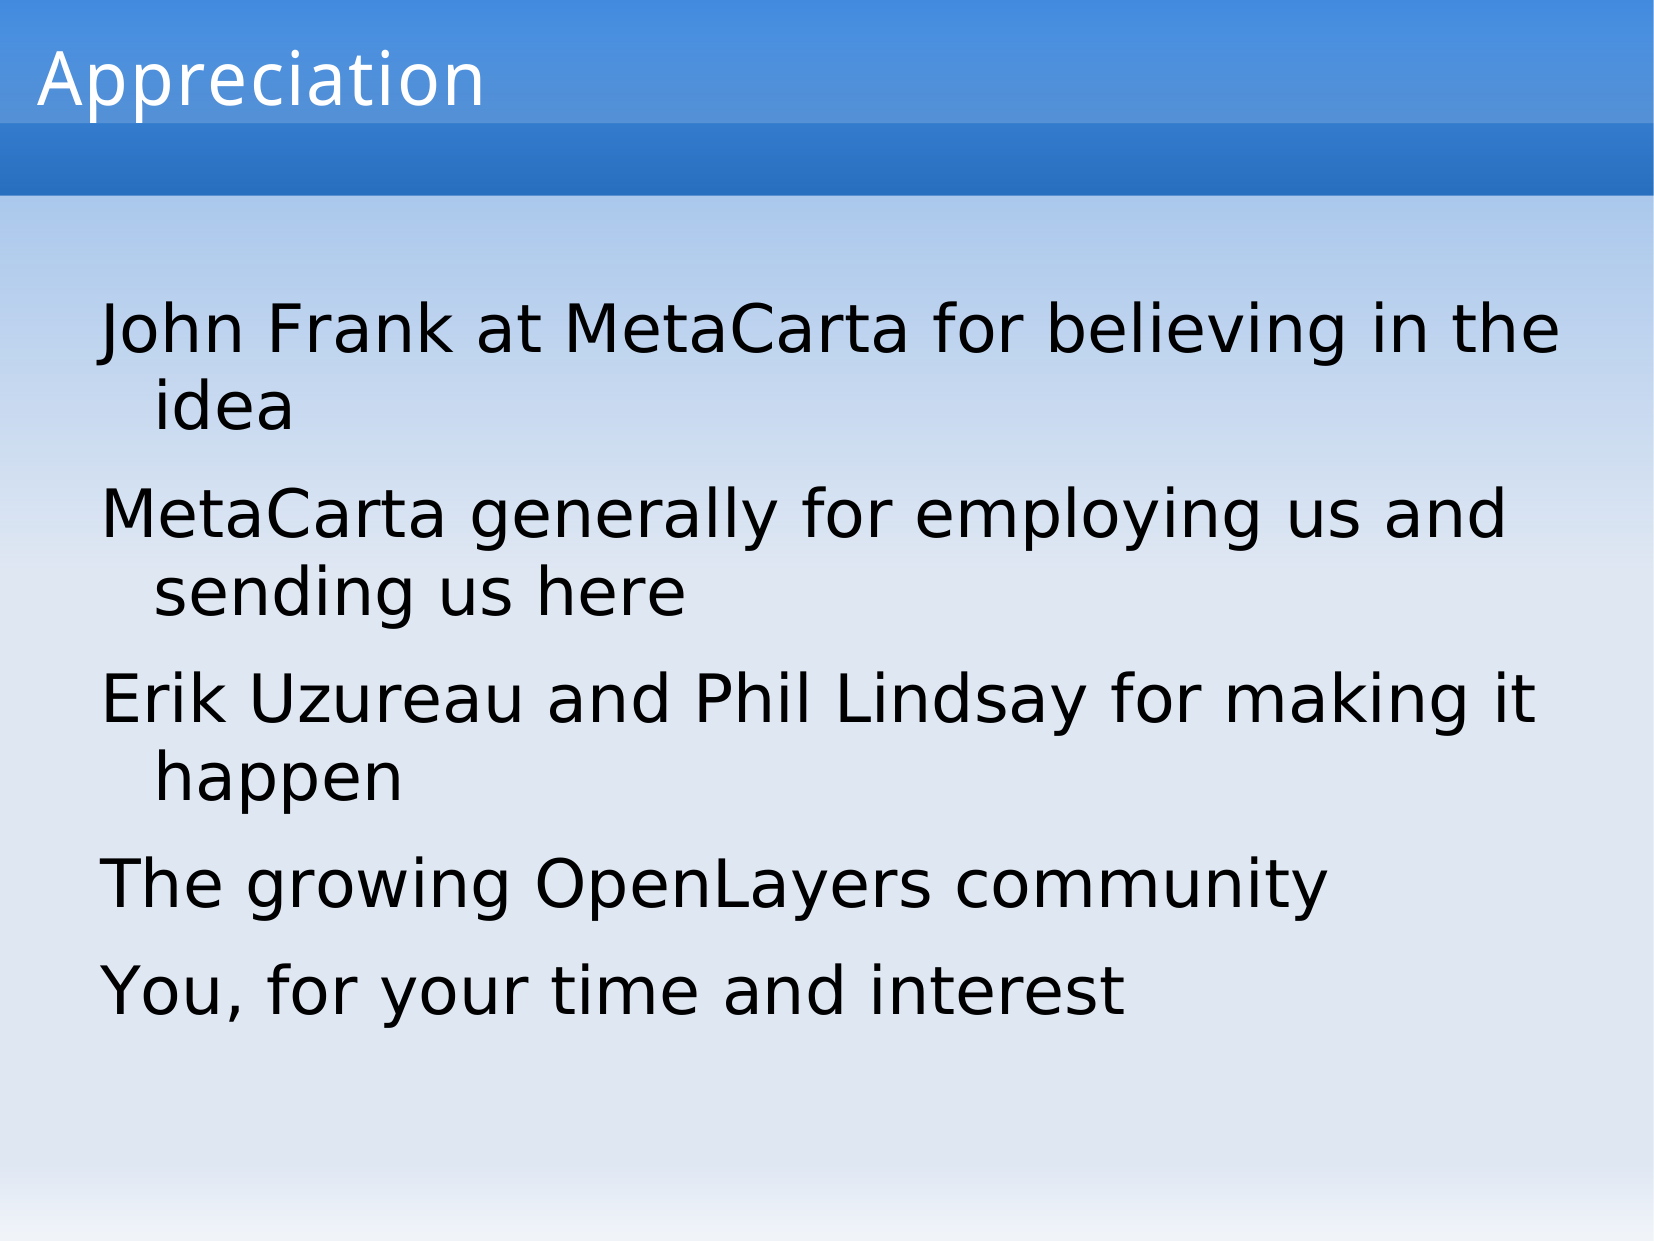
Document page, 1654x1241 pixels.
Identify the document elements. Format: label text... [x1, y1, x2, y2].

title Appreciation [37, 2, 1463, 151]
picture [0, 0, 1654, 1241]
list John Frank at MetaCarta for believing in the idea MetaCarta generally for employing us and sending us here Erik Uzureau and Phil Lindsay for making it happen The growing OpenLayers community You, for your time and interest [82, 290, 1571, 1088]
